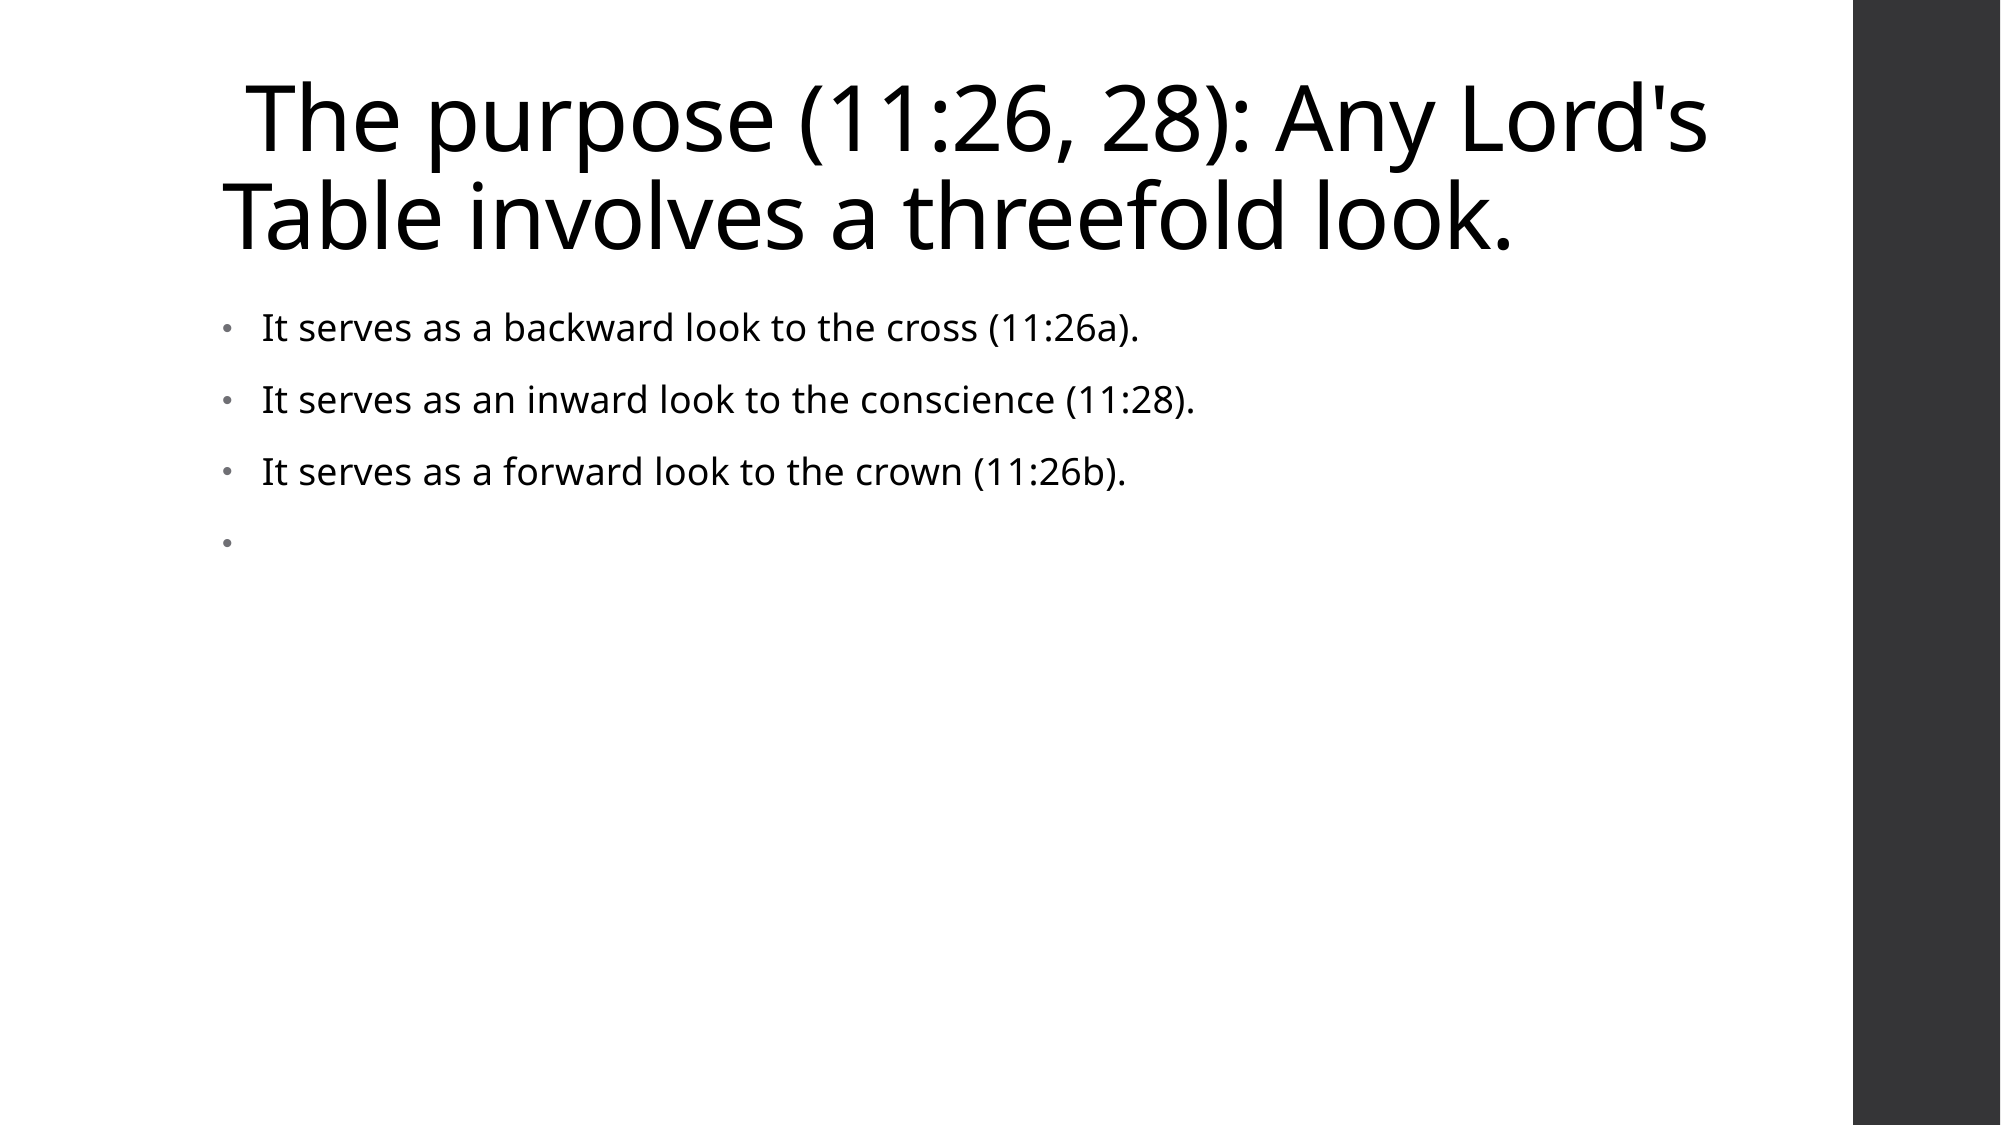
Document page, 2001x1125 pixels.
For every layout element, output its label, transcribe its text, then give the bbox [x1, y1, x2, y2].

list It serves as a backward look to the cross (11:26a). It serves as an inward look to the conscience (11:28). It serves as a forward look to the crown (11:26b). [206, 299, 1617, 1014]
title The purpose (11:26, 28): Any Lord's Table involves a threefold look. [206, 60, 1797, 278]
